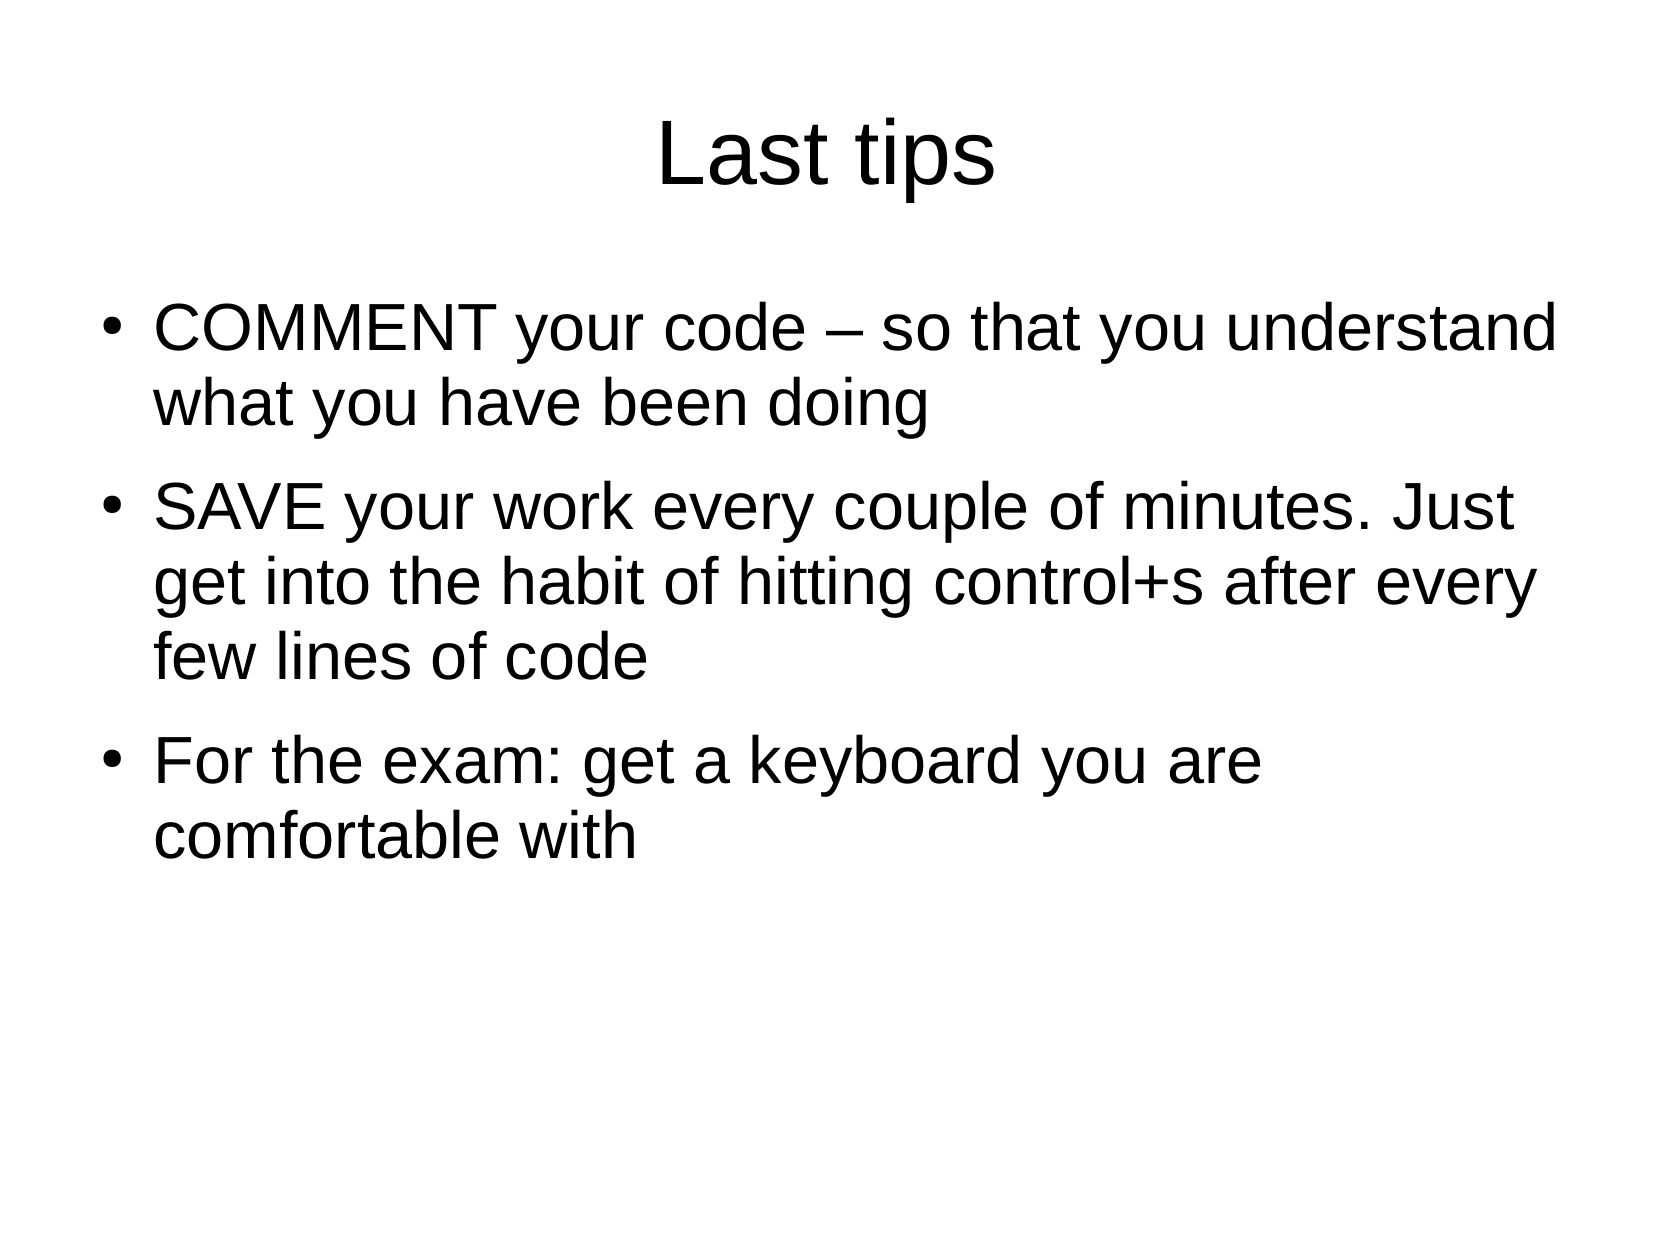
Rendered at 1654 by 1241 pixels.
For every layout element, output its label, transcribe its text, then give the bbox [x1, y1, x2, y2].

list COMMENT your code – so that you understand what you have been doing SAVE your work every couple of minutes. Just get into the habit of hitting control+s after every few lines of code For the exam: get a keyboard you are comfortable with [82, 290, 1571, 1010]
title Last tips [82, 49, 1571, 257]
